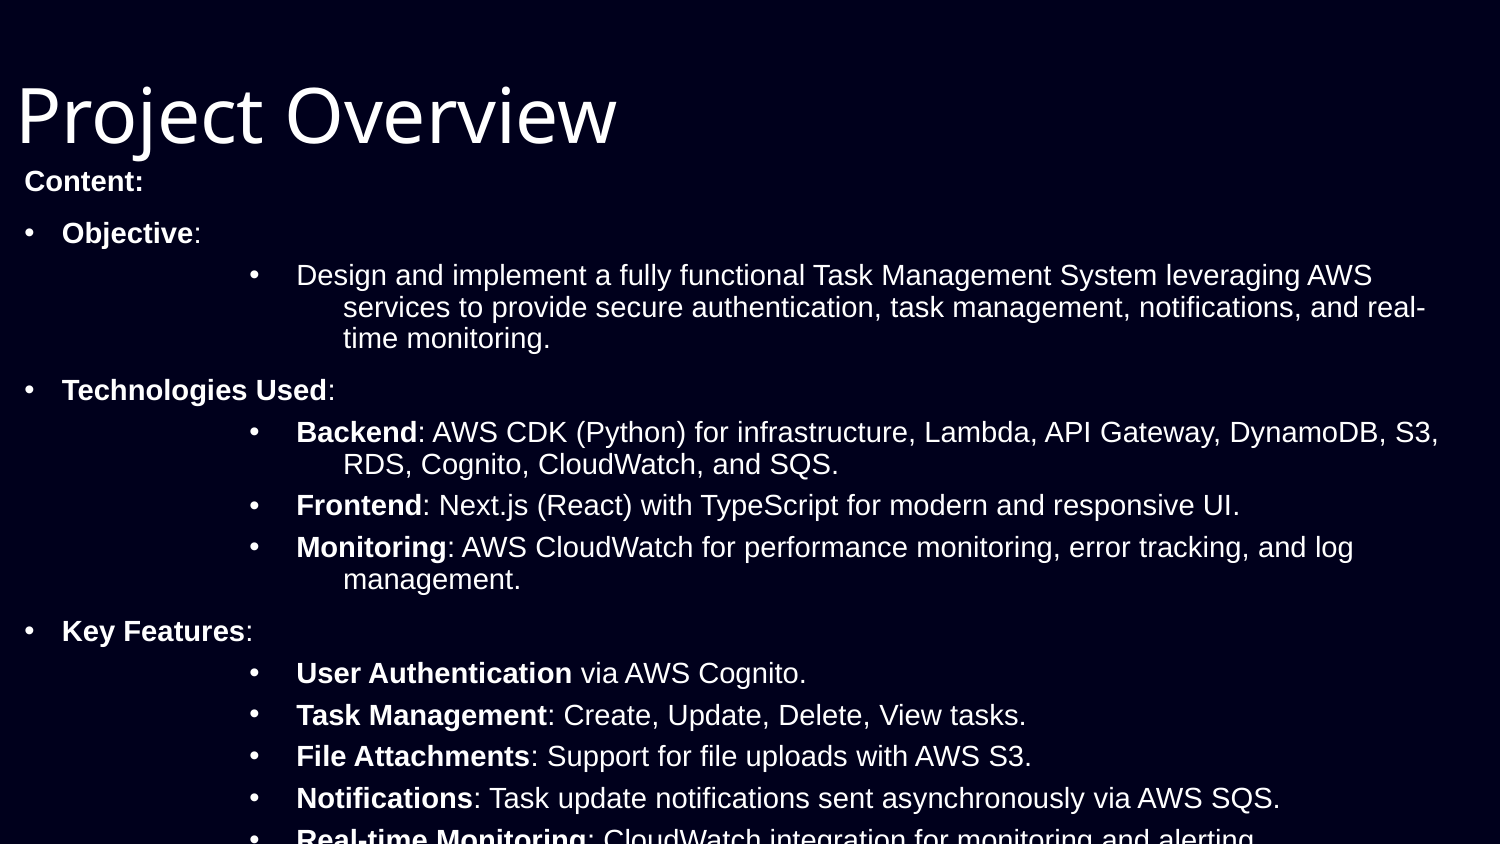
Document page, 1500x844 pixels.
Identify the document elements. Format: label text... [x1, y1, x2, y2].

subtitle Content: Objective: Design and implement a fully functional Task Management System leveraging AWS services to provide secure authentication, task management, notifications, and real-time monitoring. Technologies Used: Backend: AWS CDK (Python) for infrastructure, Lambda, API Gateway, DynamoDB, S3, RDS, Cognito, CloudWatch, and SQS. Frontend: Next.js (React) with TypeScript for modern and responsive UI. Monitoring: AWS CloudWatch for performance monitoring, error tracking, and log management. Key Features: User Authentication via AWS Cognito. Task Management: Create, Update, Delete, View tasks. File Attachments: Support for file uploads with AWS S3. Notifications: Task update notifications sent asynchronously via AWS SQS. Real-time Monitoring: CloudWatch integration for monitoring and alerting. [9, 151, 1490, 819]
title Project Overview [0, 51, 1333, 174]
